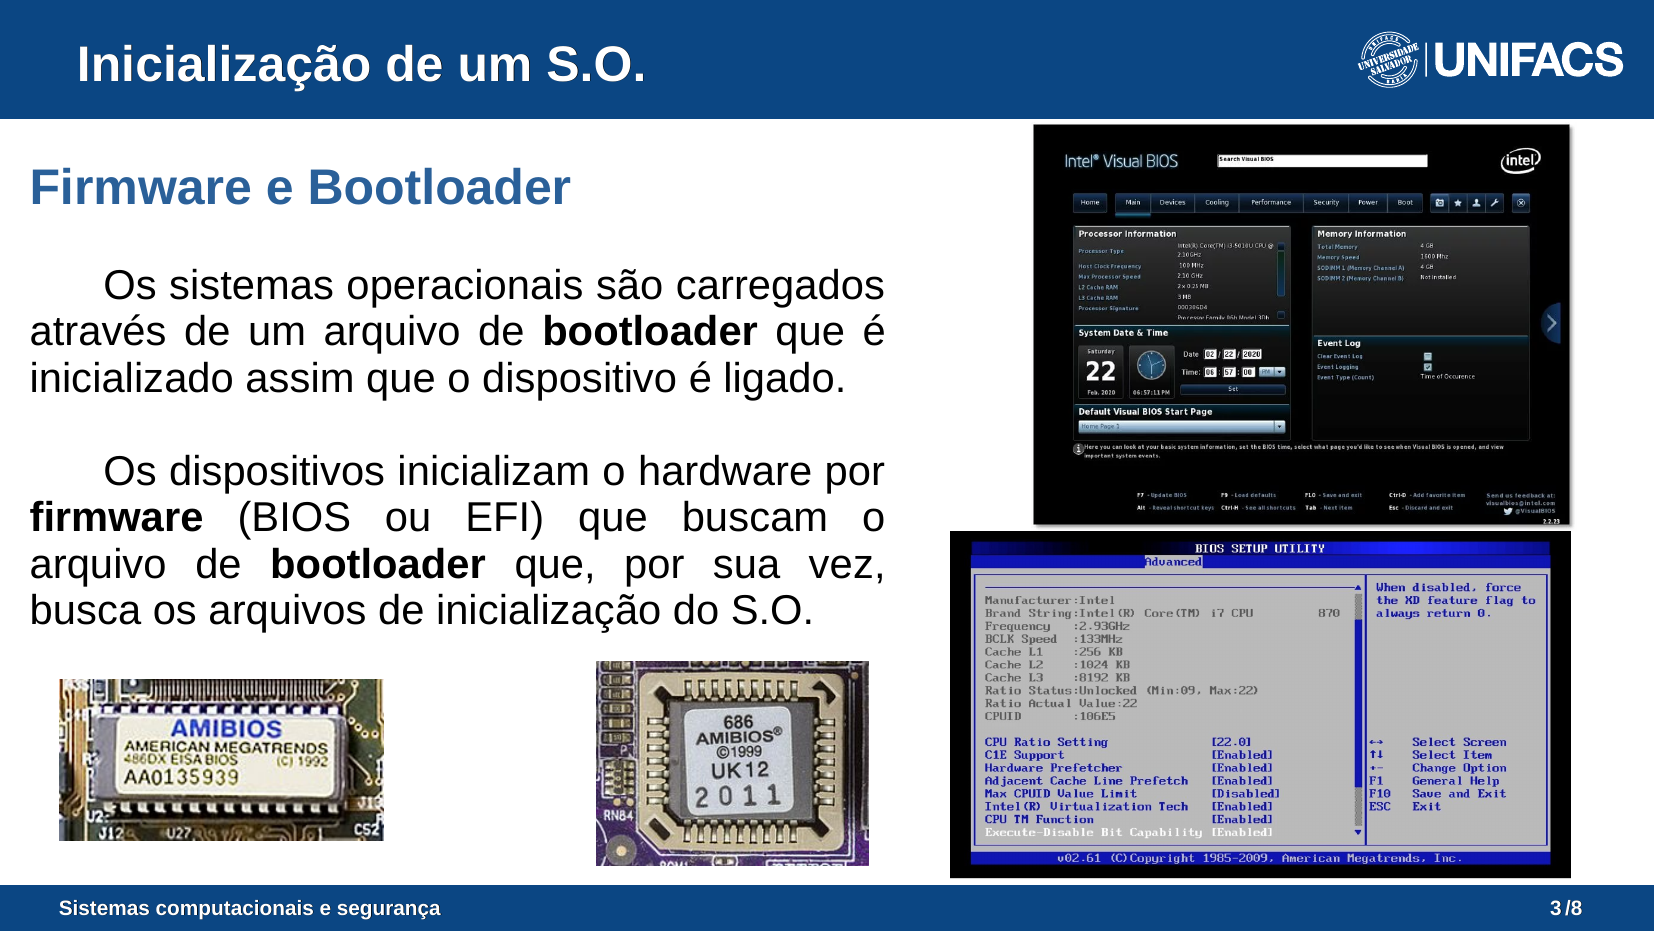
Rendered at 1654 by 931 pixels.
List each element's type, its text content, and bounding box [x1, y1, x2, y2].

picture [950, 122, 1577, 880]
picture [596, 661, 869, 866]
picture [59, 679, 384, 841]
text_box Firmware e Bootloader Os sistemas operacionais são carregados através de um arquivo de bootloader que é inicializado assim que o dispositivo é ligado. Os dispositivos inicializam o hardware por firmware (BIOS ou EFI) que buscam o arquivo de bootloader que, por sua vez, busca os arquivos de inicialização do S.O. [29, 159, 886, 866]
text_box Inicialização de um S.O. [76, 7, 1329, 120]
